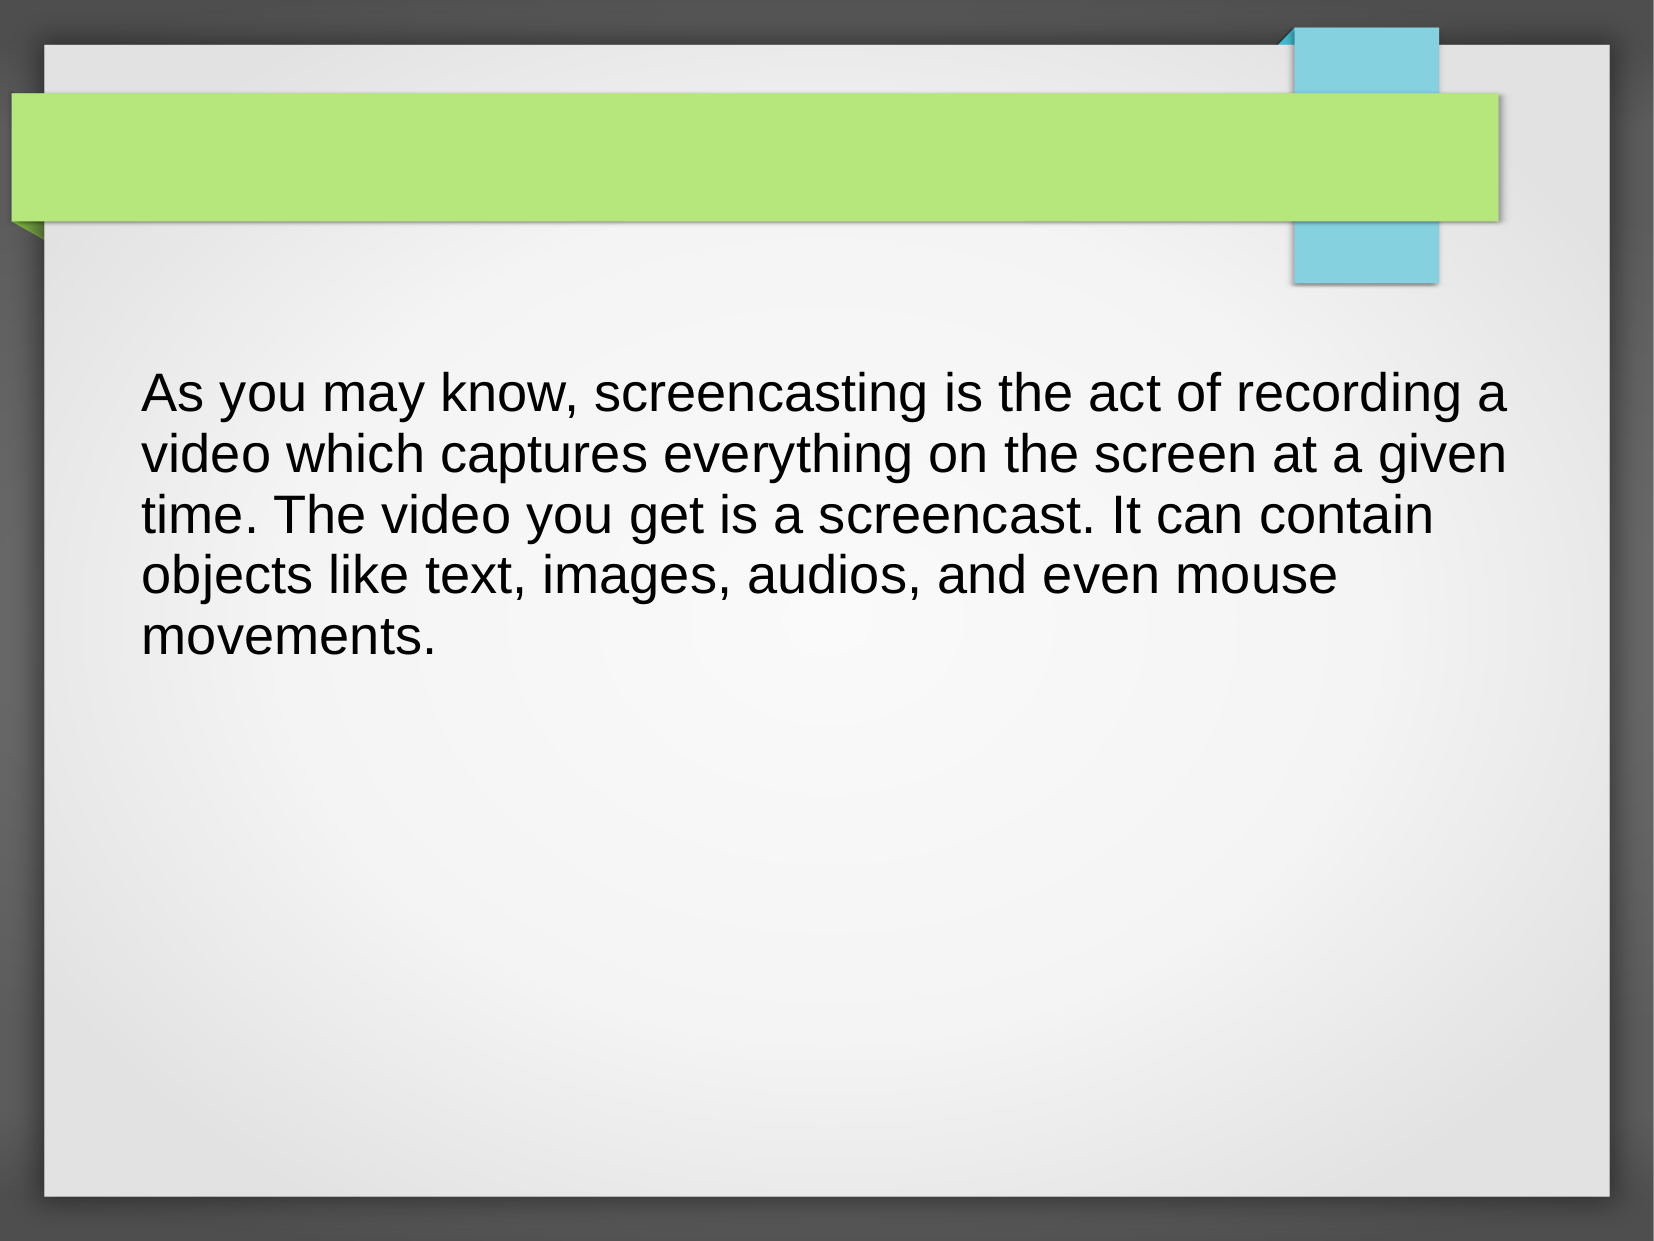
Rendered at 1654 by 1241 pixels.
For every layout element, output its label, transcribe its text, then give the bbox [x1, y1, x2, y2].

picture [0, 0, 1654, 1241]
list As you may know, screencasting is the act of recording a video which captures everything on the screen at a given time. The video you get is a screencast. It can contain objects like text, images, audios, and even mouse movements. [70, 272, 1560, 993]
